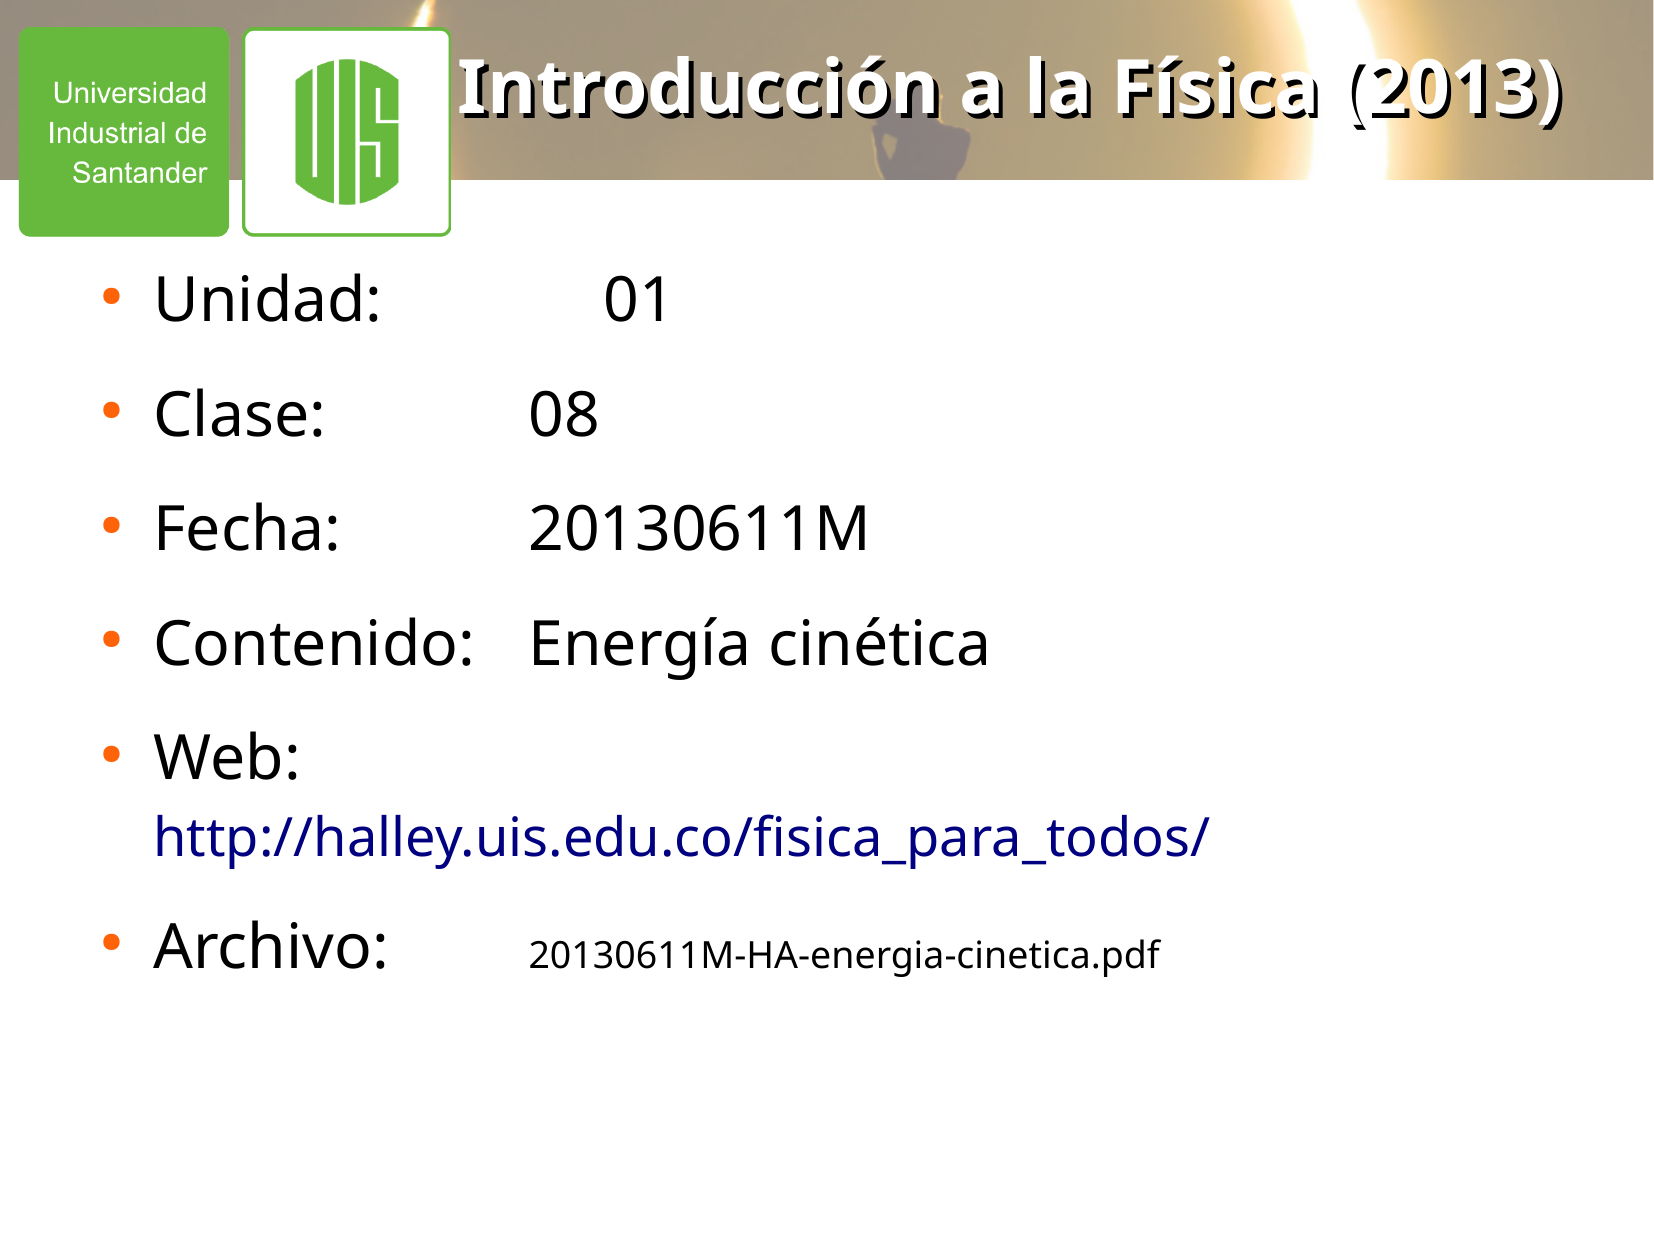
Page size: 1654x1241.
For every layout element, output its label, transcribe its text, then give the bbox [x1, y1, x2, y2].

title Introducción a la Física (2013) [75, 19, 1564, 151]
list Unidad: 01 Clase: 08 Fecha: 20130611M Contenido: Energía cinética Web: http://halley.uis.edu.co/fisica_para_todos/ Archivo: 20130611M-HA-energia-cinetica.pdf [82, 255, 1571, 1141]
picture [0, 0, 1654, 237]
